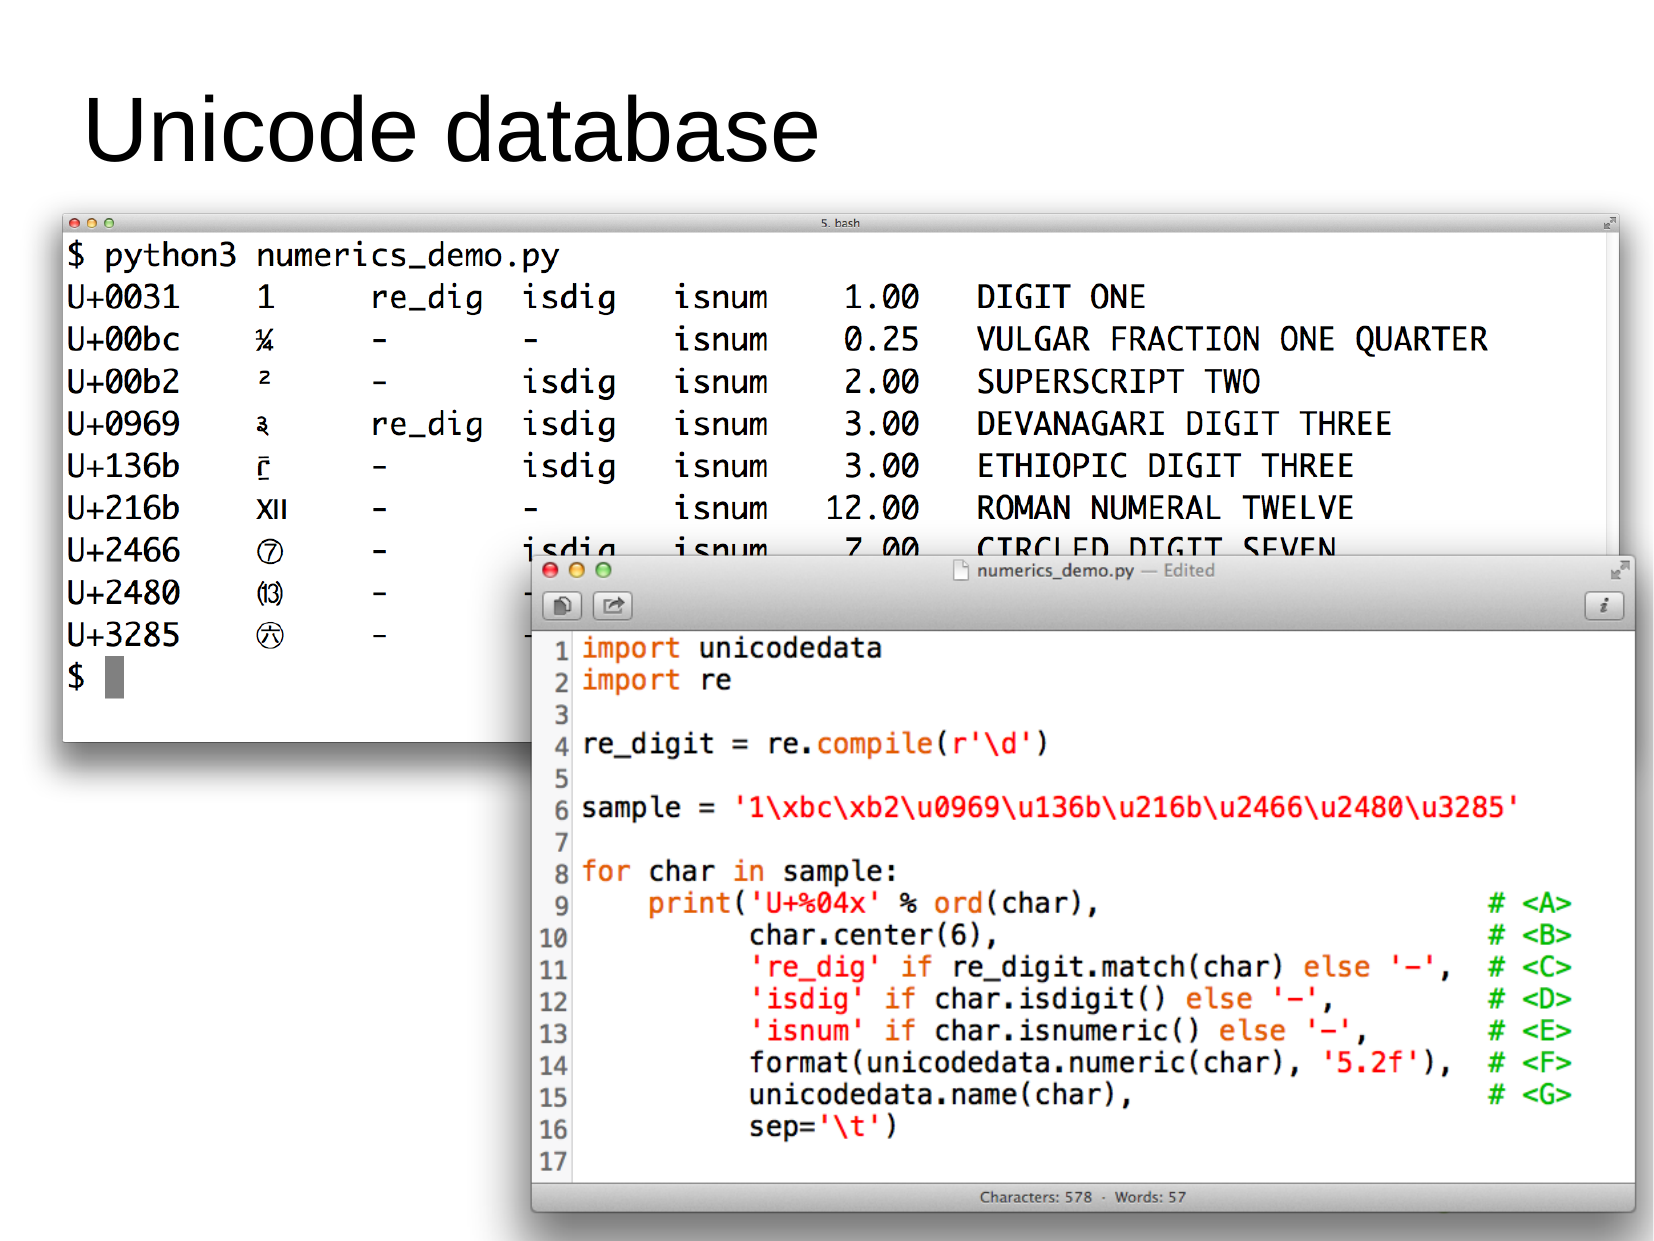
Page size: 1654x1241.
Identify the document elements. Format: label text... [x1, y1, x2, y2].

title Unicode database [82, 49, 1571, 183]
picture [13, 183, 1654, 1241]
